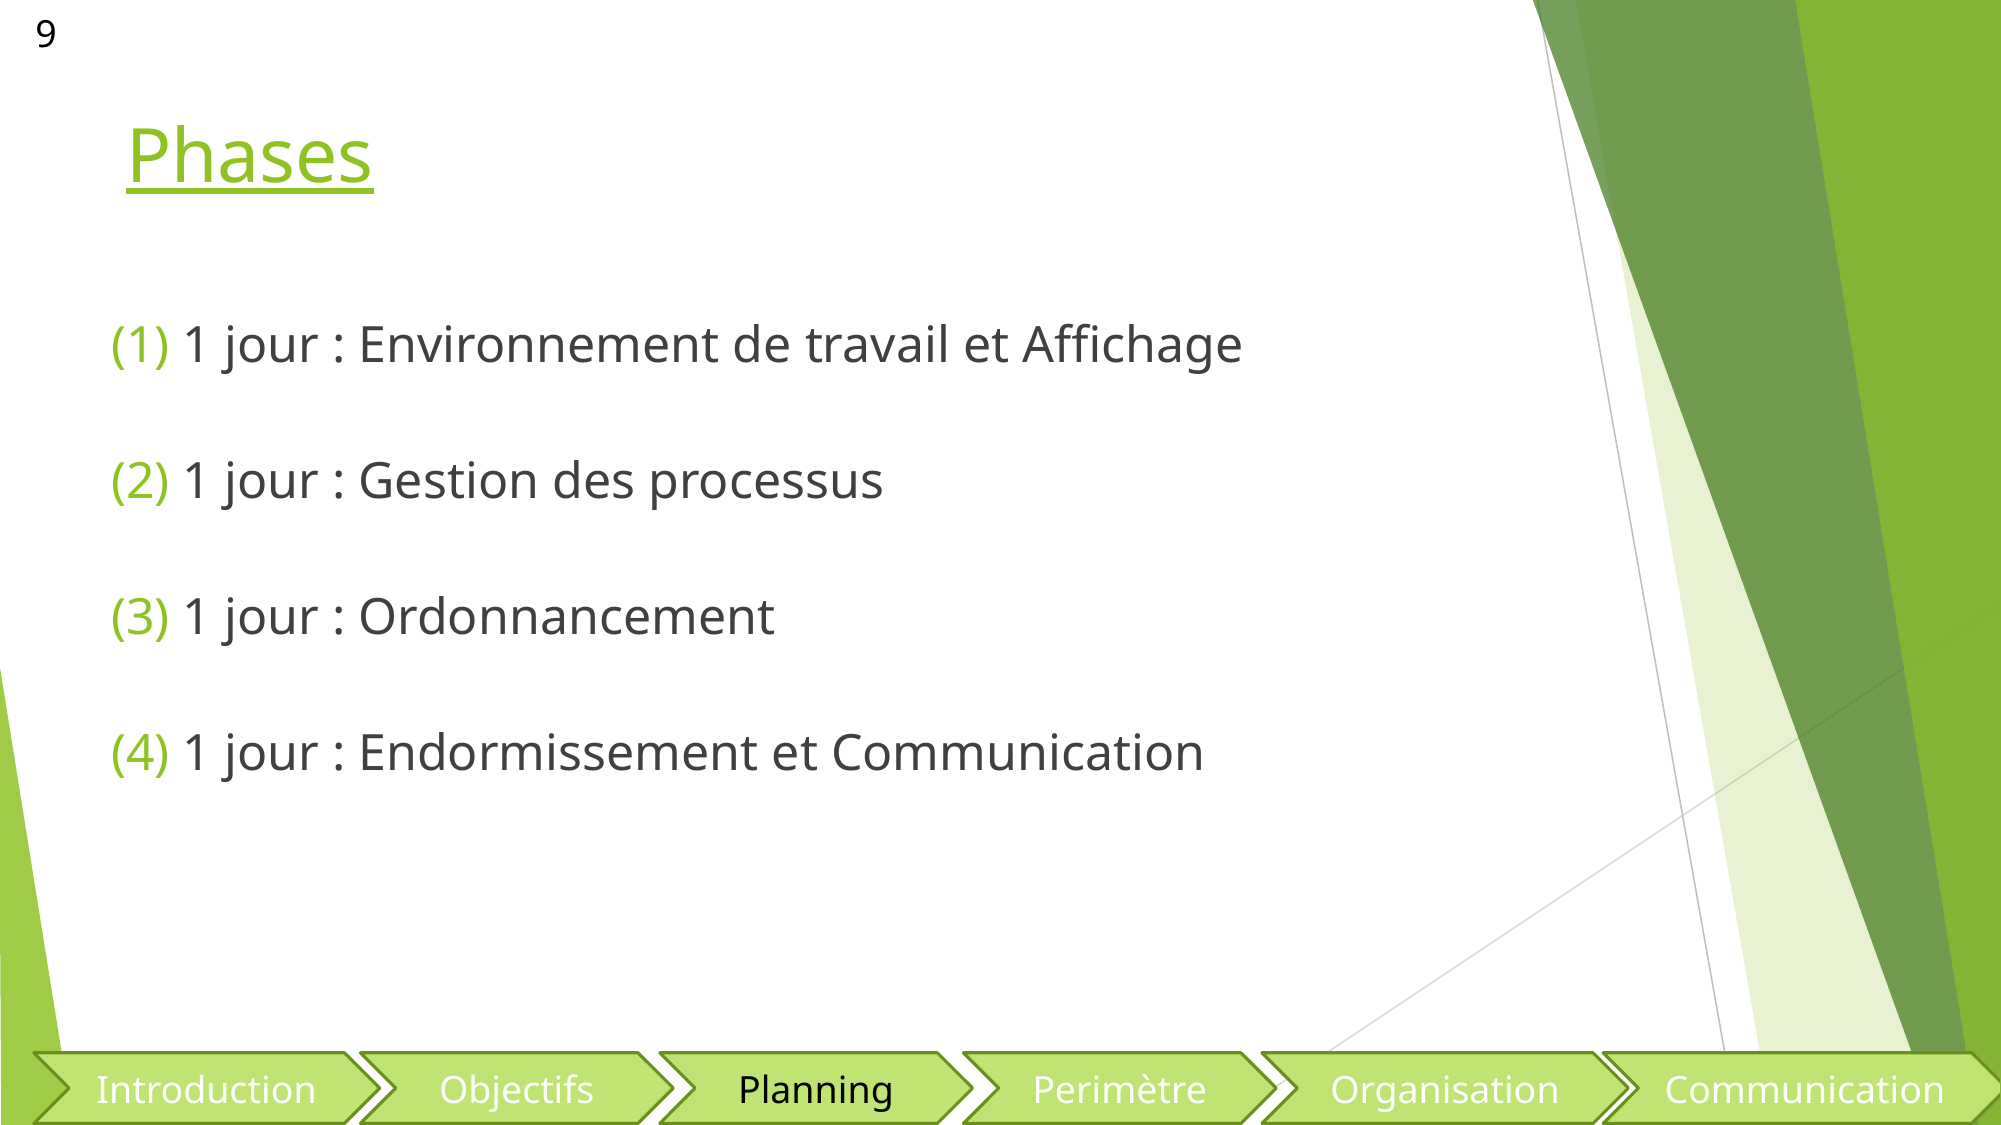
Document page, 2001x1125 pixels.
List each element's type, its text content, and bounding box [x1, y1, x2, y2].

text_box Introduction [33, 1052, 380, 1124]
text_box Planning [659, 1052, 973, 1124]
text_box Objectifs [360, 1052, 674, 1124]
title Phases [111, 99, 1522, 317]
text_box Communication [1603, 1052, 2000, 1124]
text_box Organisation [1261, 1052, 1629, 1124]
text_box Perimètre [963, 1052, 1277, 1124]
list 1 jour : Environnement de travail et Affichage 1 jour : Gestion des processus 1 jour : Ordonnancement 1 jour : Endormissement et Communication [96, 224, 1501, 954]
